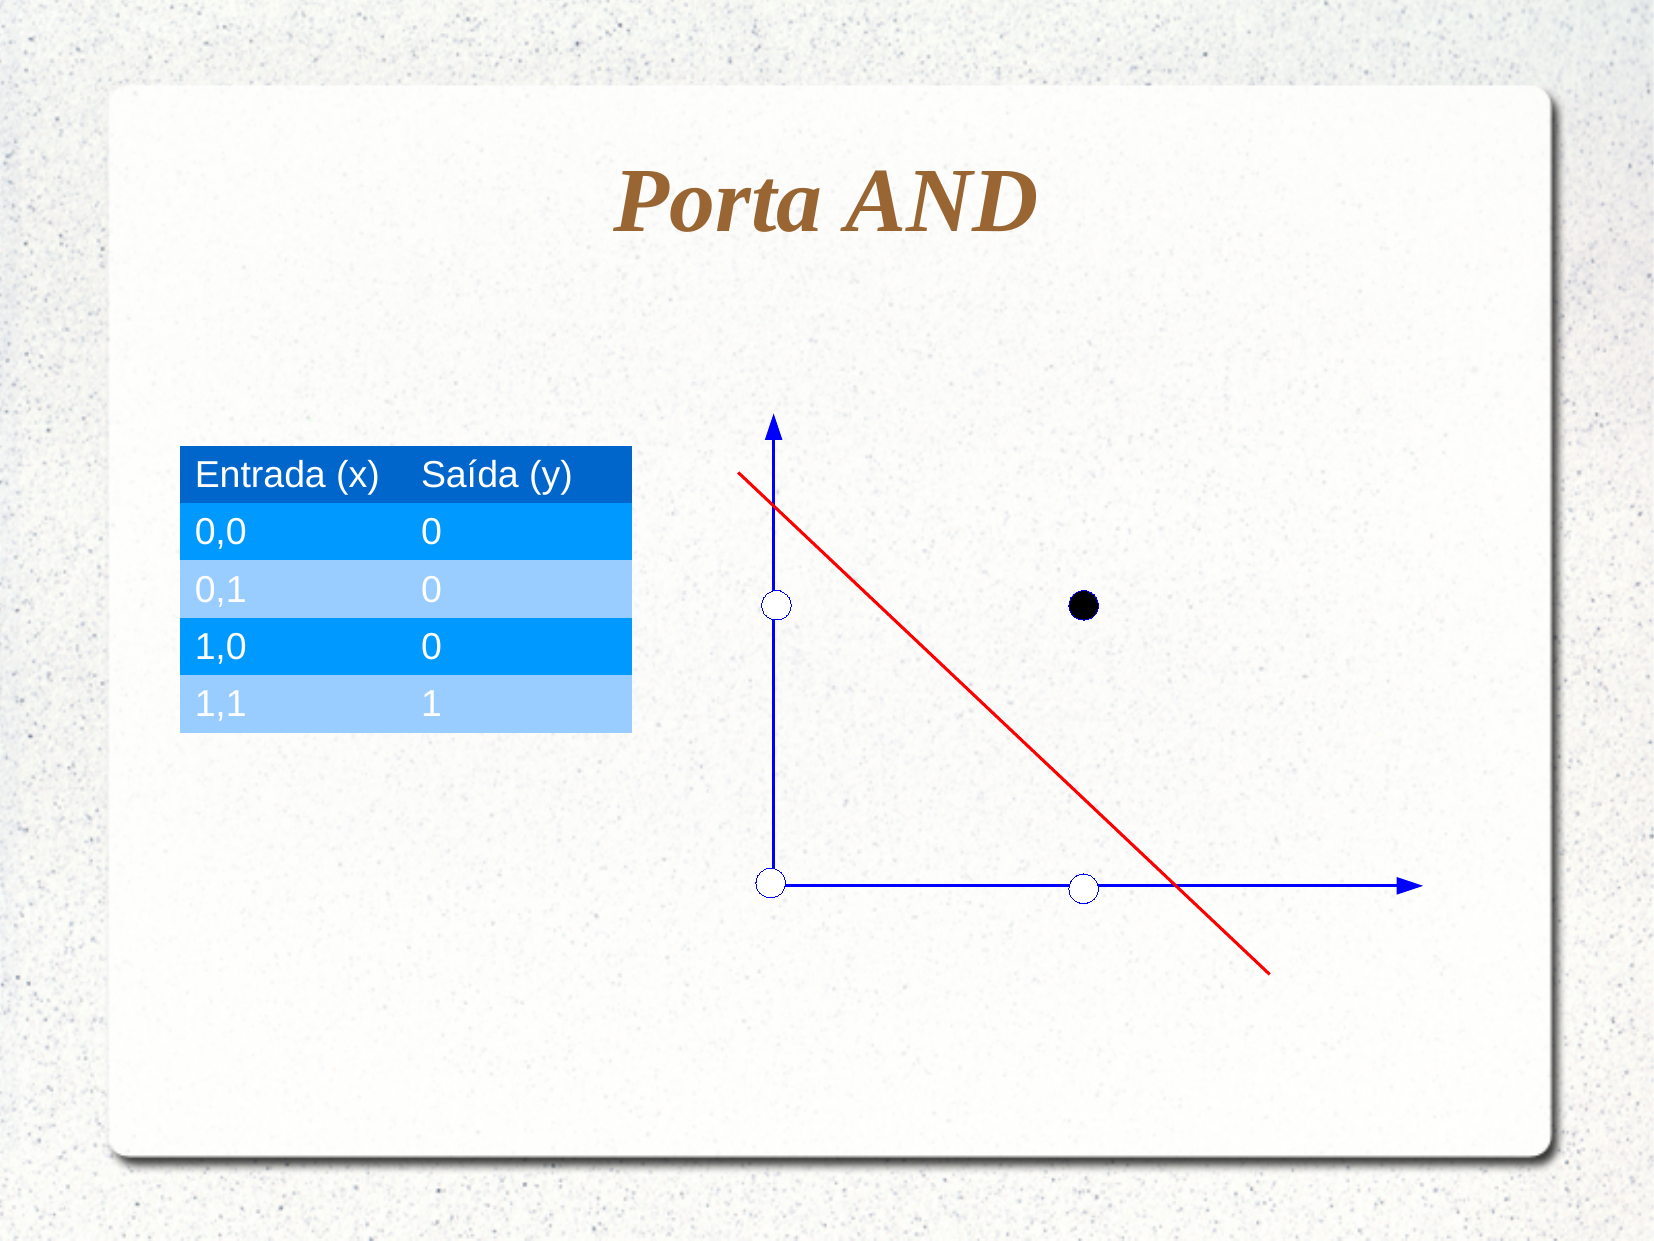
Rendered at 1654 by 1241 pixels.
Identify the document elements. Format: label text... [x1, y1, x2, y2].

text_box [761, 590, 792, 620]
title Porta AND [118, 96, 1536, 304]
table_cell 0 [406, 560, 632, 618]
table_cell 0 [406, 503, 632, 560]
table_header Saída (y) [406, 446, 632, 503]
table_cell 1,1 [180, 675, 406, 733]
table_cell 0 [406, 618, 632, 675]
table_cell 0,0 [180, 503, 406, 560]
table_cell 1 [406, 675, 632, 733]
picture [0, 0, 1654, 1241]
table_header Entrada (x) [180, 446, 406, 503]
table_cell 0,1 [180, 560, 406, 618]
text_box [1068, 590, 1099, 621]
list [147, 336, 1506, 1137]
text_box [755, 868, 786, 898]
table_cell 1,0 [180, 618, 406, 675]
text_box [1068, 873, 1099, 904]
